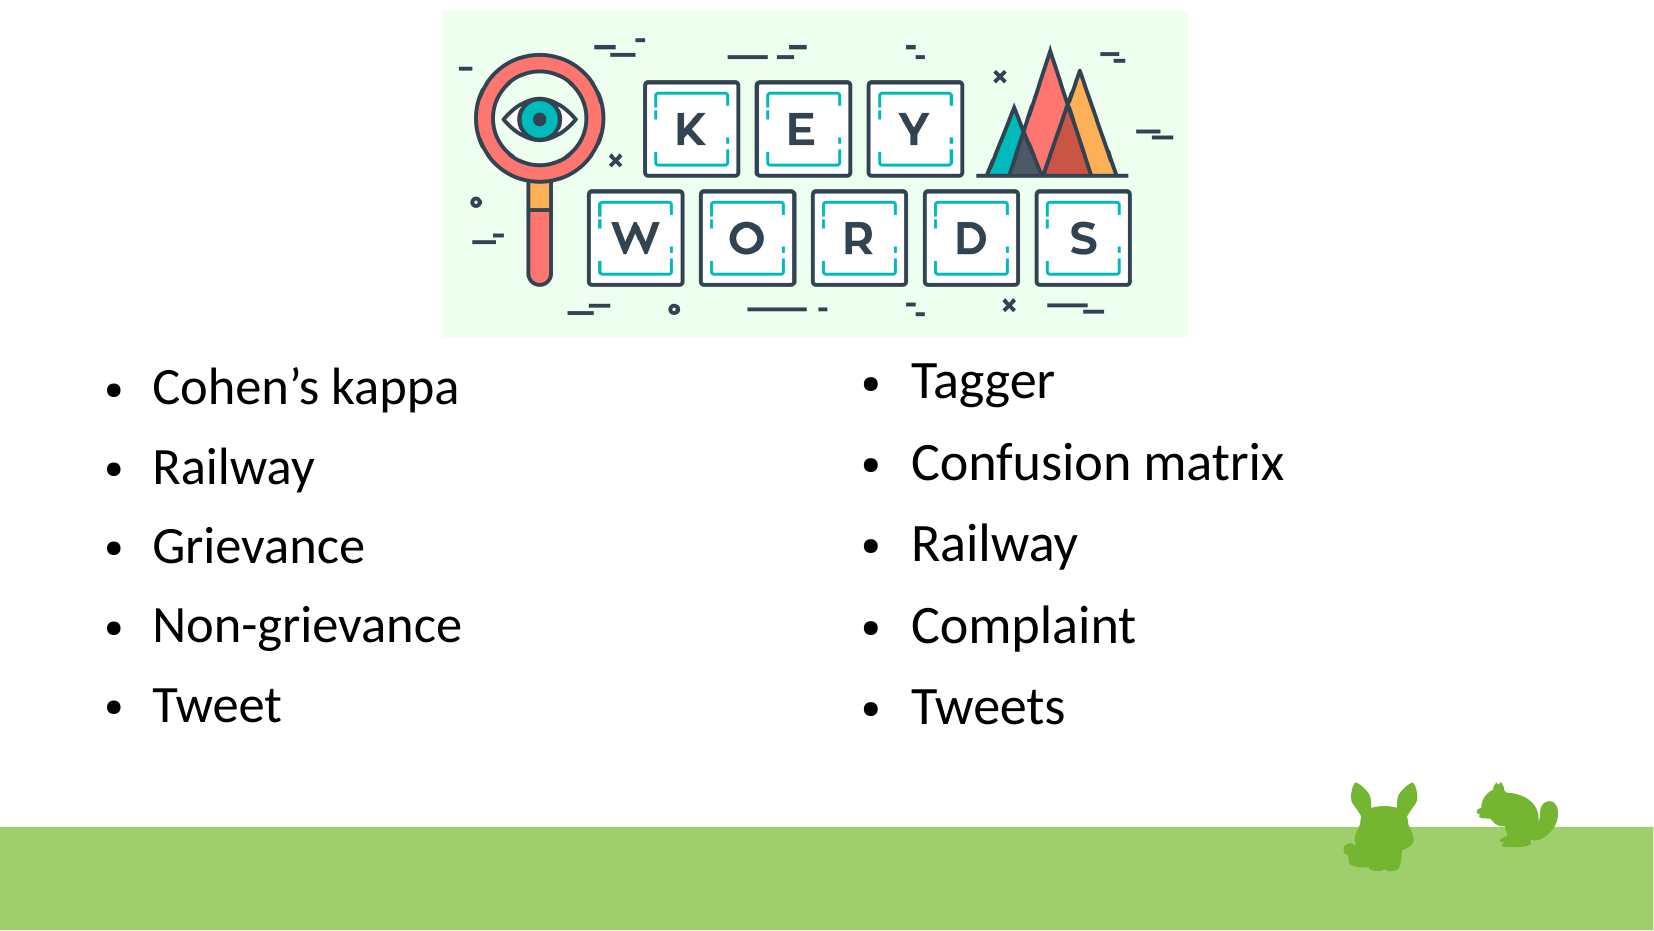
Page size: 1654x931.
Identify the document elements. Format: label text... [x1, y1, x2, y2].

list Tagger Confusion matrix Railway Complaint Tweets [845, 206, 1566, 739]
picture [442, 11, 1188, 337]
list Cohen’s kappa Railway Grievance Non-grievance Tweet [88, 206, 809, 739]
